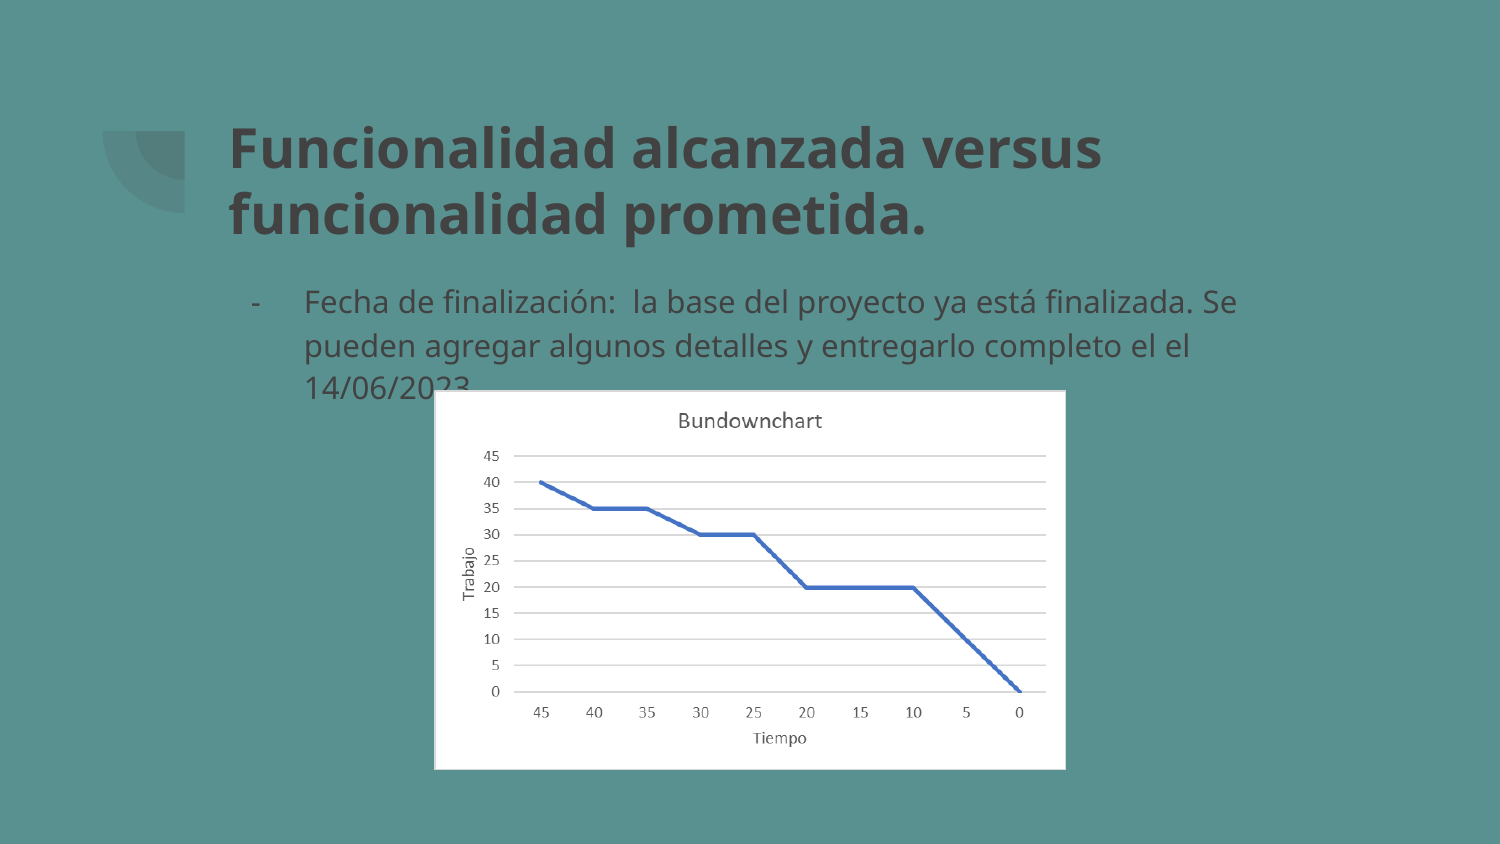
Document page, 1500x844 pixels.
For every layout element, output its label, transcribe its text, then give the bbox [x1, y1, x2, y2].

list Fecha de finalización: la base del proyecto ya está finalizada. Se pueden agregar algunos detalles y entregarlo completo el el 14/06/2023. [213, 262, 1368, 744]
title Funcionalidad alcanzada versus funcionalidad prometida. [213, 98, 1368, 262]
picture [434, 390, 1066, 770]
